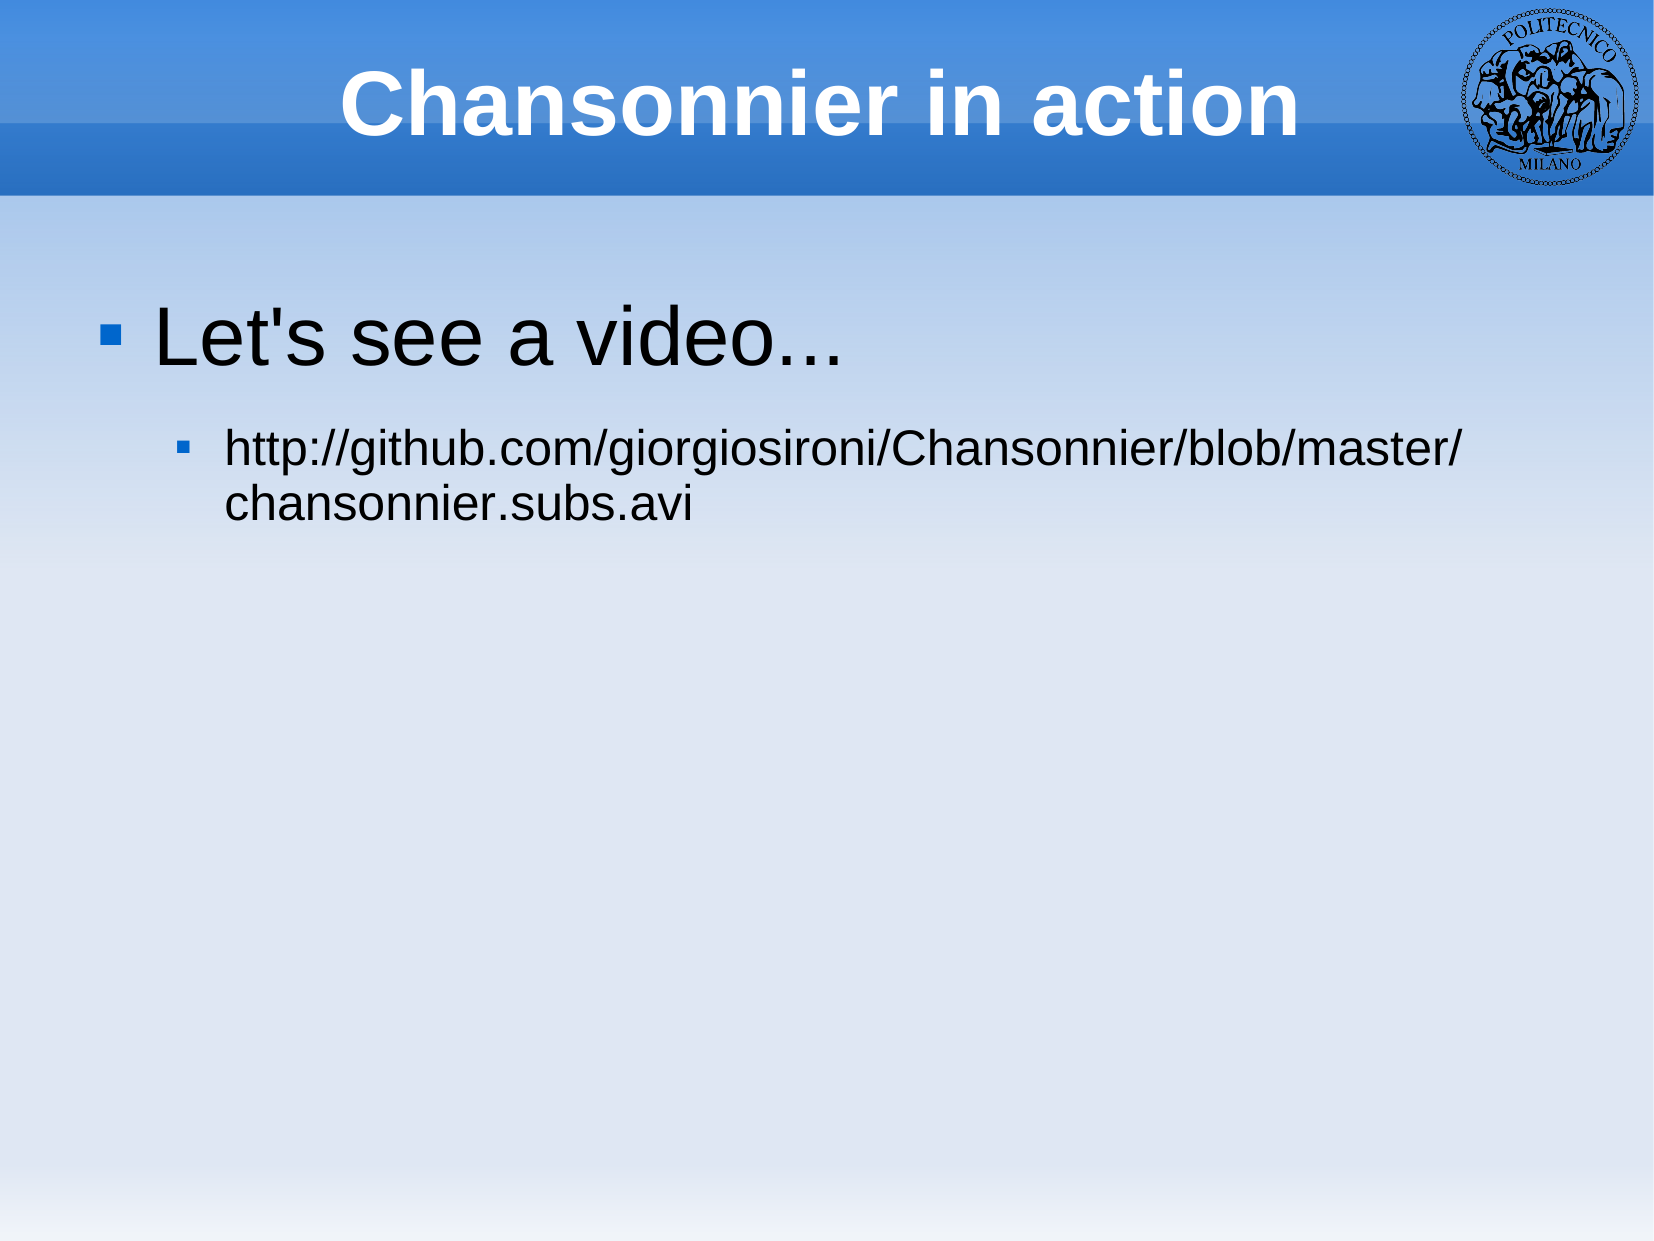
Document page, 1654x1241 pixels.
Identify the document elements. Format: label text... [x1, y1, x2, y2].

title Chansonnier in action [76, 7, 1565, 200]
list Let's see a video... http://github.com/giorgiosironi/Chansonnier/blob/master/chansonnier.subs.avi [82, 290, 1571, 1094]
picture [0, 0, 1654, 1241]
